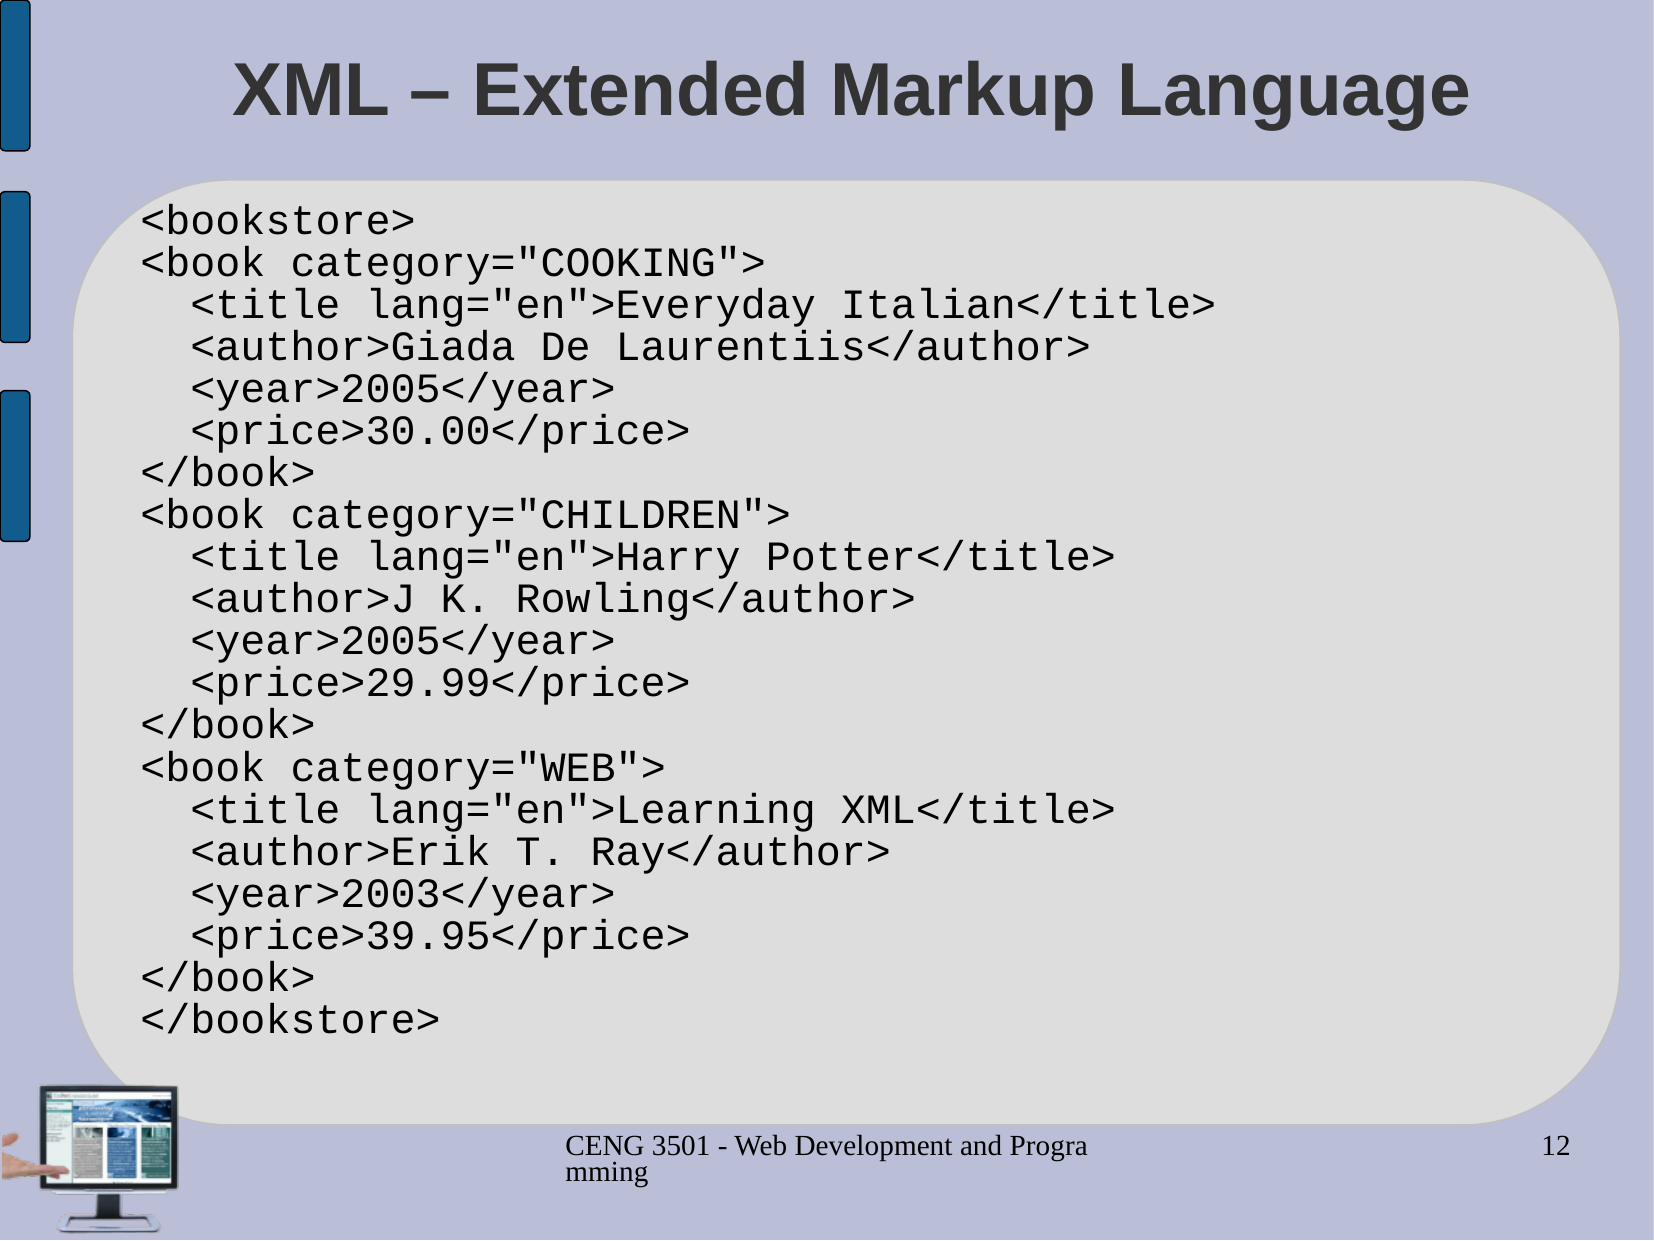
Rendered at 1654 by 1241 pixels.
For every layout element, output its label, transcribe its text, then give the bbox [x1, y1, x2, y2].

picture [2, 1079, 225, 1238]
title XML – Extended Markup Language [67, 22, 1637, 162]
text_box <bookstore> <book category="COOKING"> <title lang="en">Everyday Italian</title> <author>Giada De Laurentiis</author> <year>2005</year> <price>30.00</price> </book> <book category="CHILDREN"> <title lang="en">Harry Potter</title> <author>J K. Rowling</author> <year>2005</year> <price>29.99</price> </book> <book category="WEB"> <title lang="en">Learning XML</title> <author>Erik T. Ray</author> <year>2003</year> <price>39.95</price> </book> </bookstore> [90, 193, 1621, 1089]
